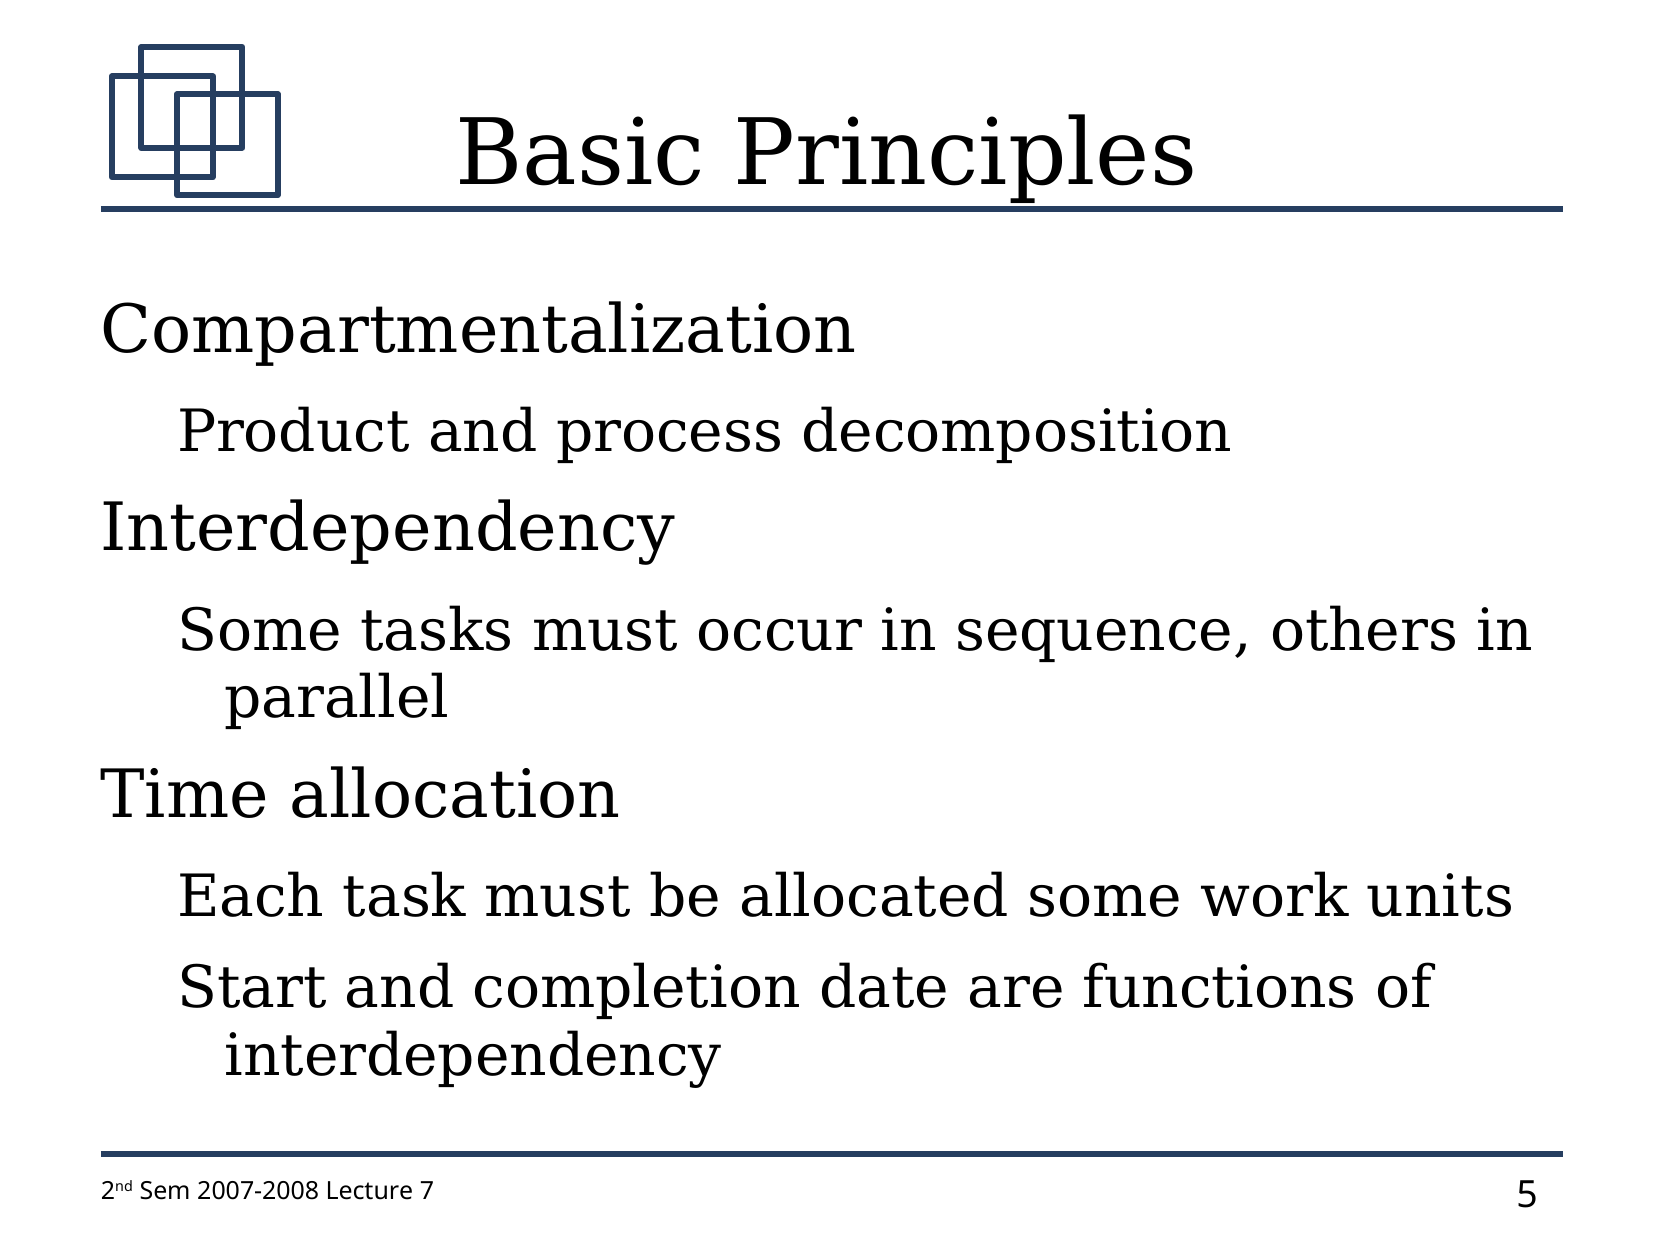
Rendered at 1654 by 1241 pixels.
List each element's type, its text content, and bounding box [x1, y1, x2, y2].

title Basic Principles [82, 49, 1571, 257]
list Compartmentalization Product and process decomposition Interdependency Some tasks must occur in sequence, others in parallel Time allocation Each task must be allocated some work units Start and completion date are functions of interdependency [82, 290, 1571, 1109]
